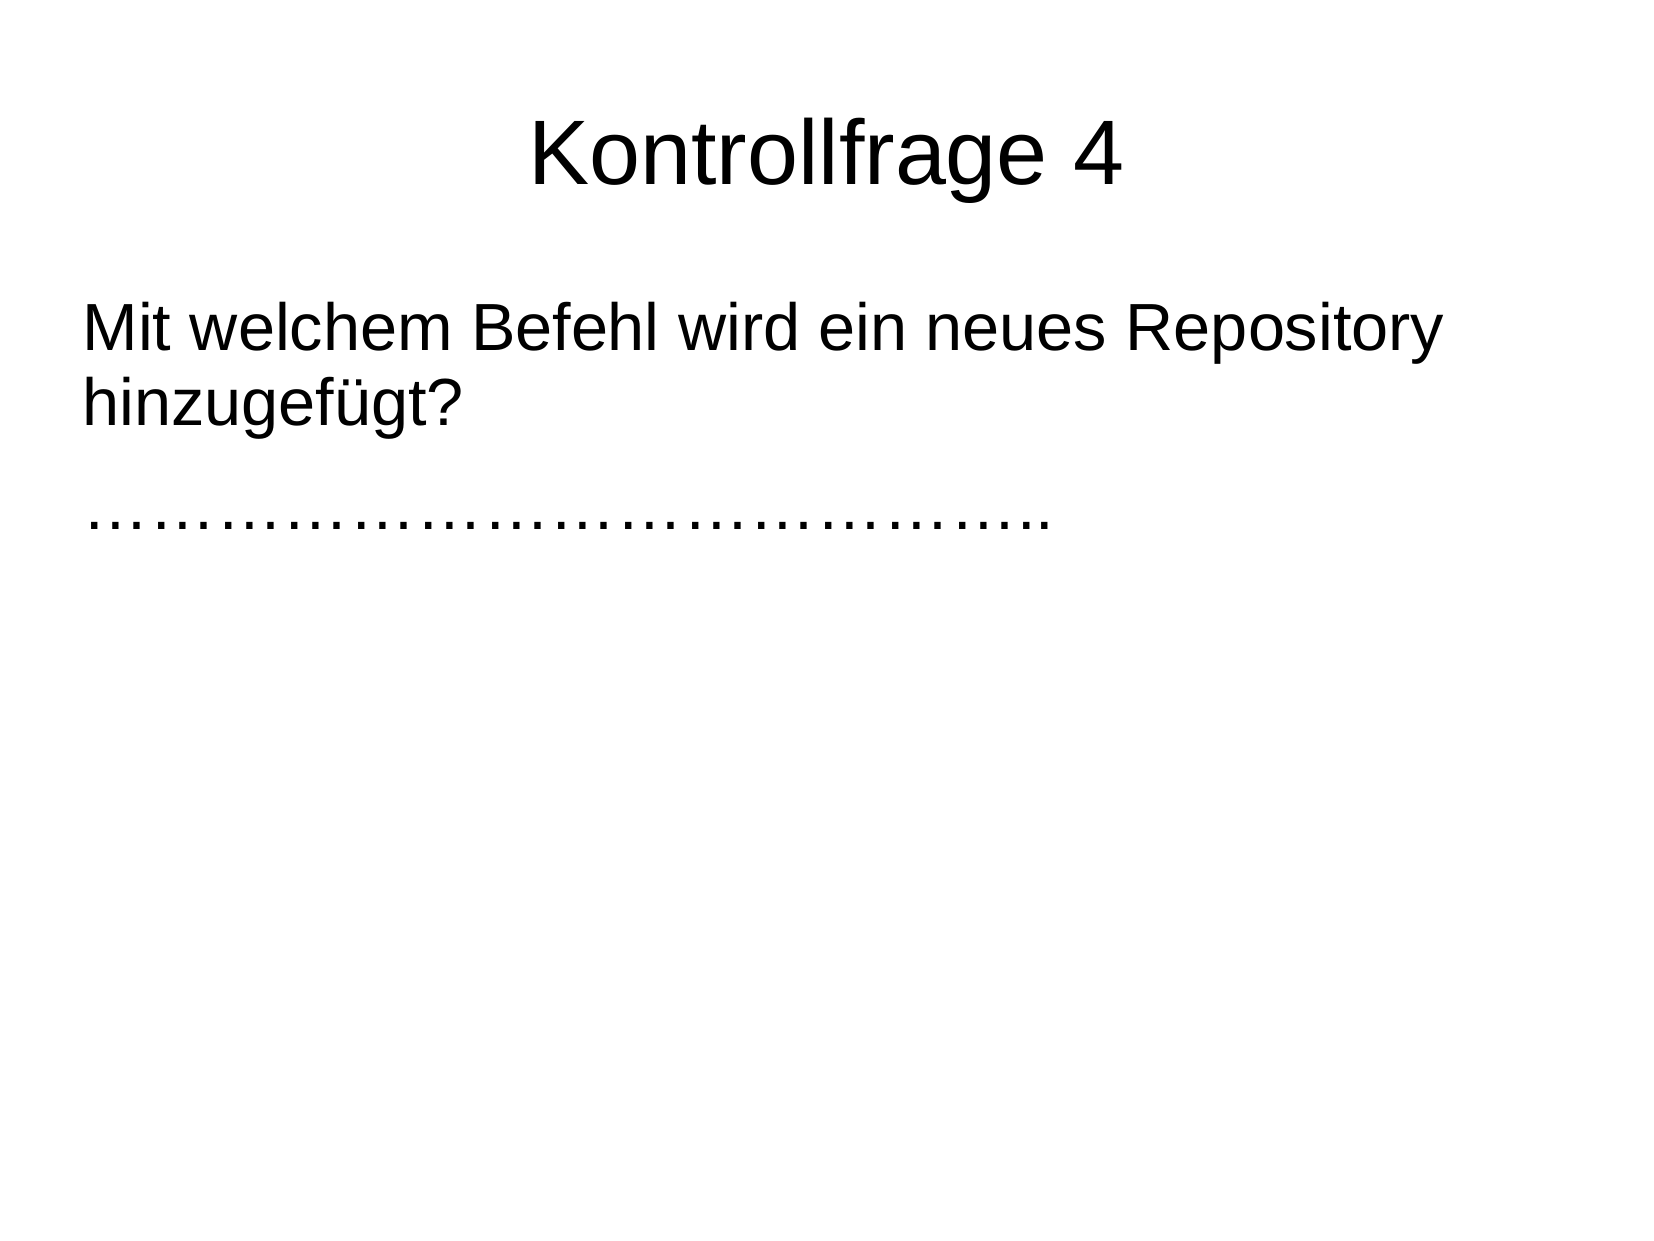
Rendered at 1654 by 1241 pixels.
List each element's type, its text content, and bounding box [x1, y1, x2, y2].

list Mit welchem Befehl wird ein neues Repository hinzugefügt? …………………………………….. [82, 290, 1571, 1010]
title Kontrollfrage 4 [82, 101, 1571, 205]
